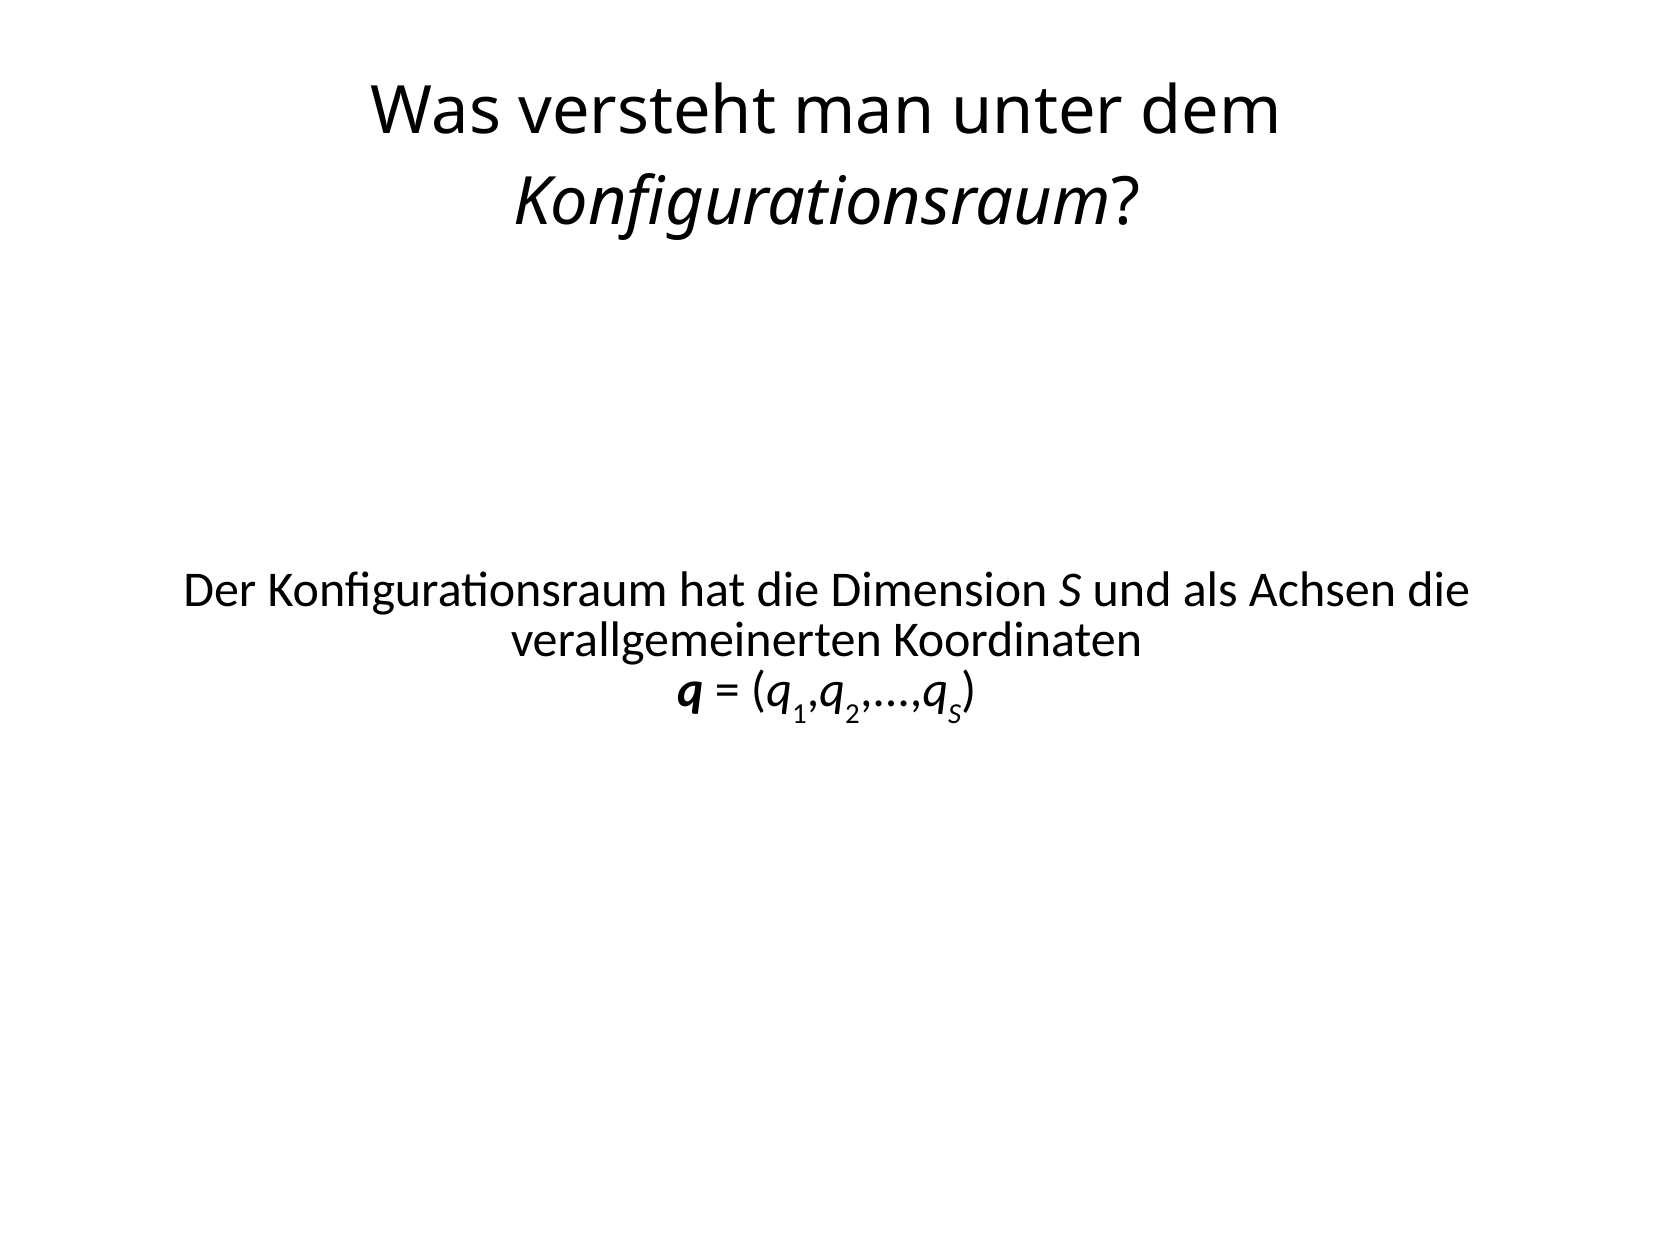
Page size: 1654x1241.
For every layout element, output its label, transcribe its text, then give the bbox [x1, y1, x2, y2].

subtitle Der Konfigurationsraum hat die Dimension S und als Achsen die verallgemeinerten Koordinaten q = (q1,q2,...,qS) [82, 290, 1571, 1010]
title Was versteht man unter dem Konfigurationsraum? [82, 49, 1571, 257]
